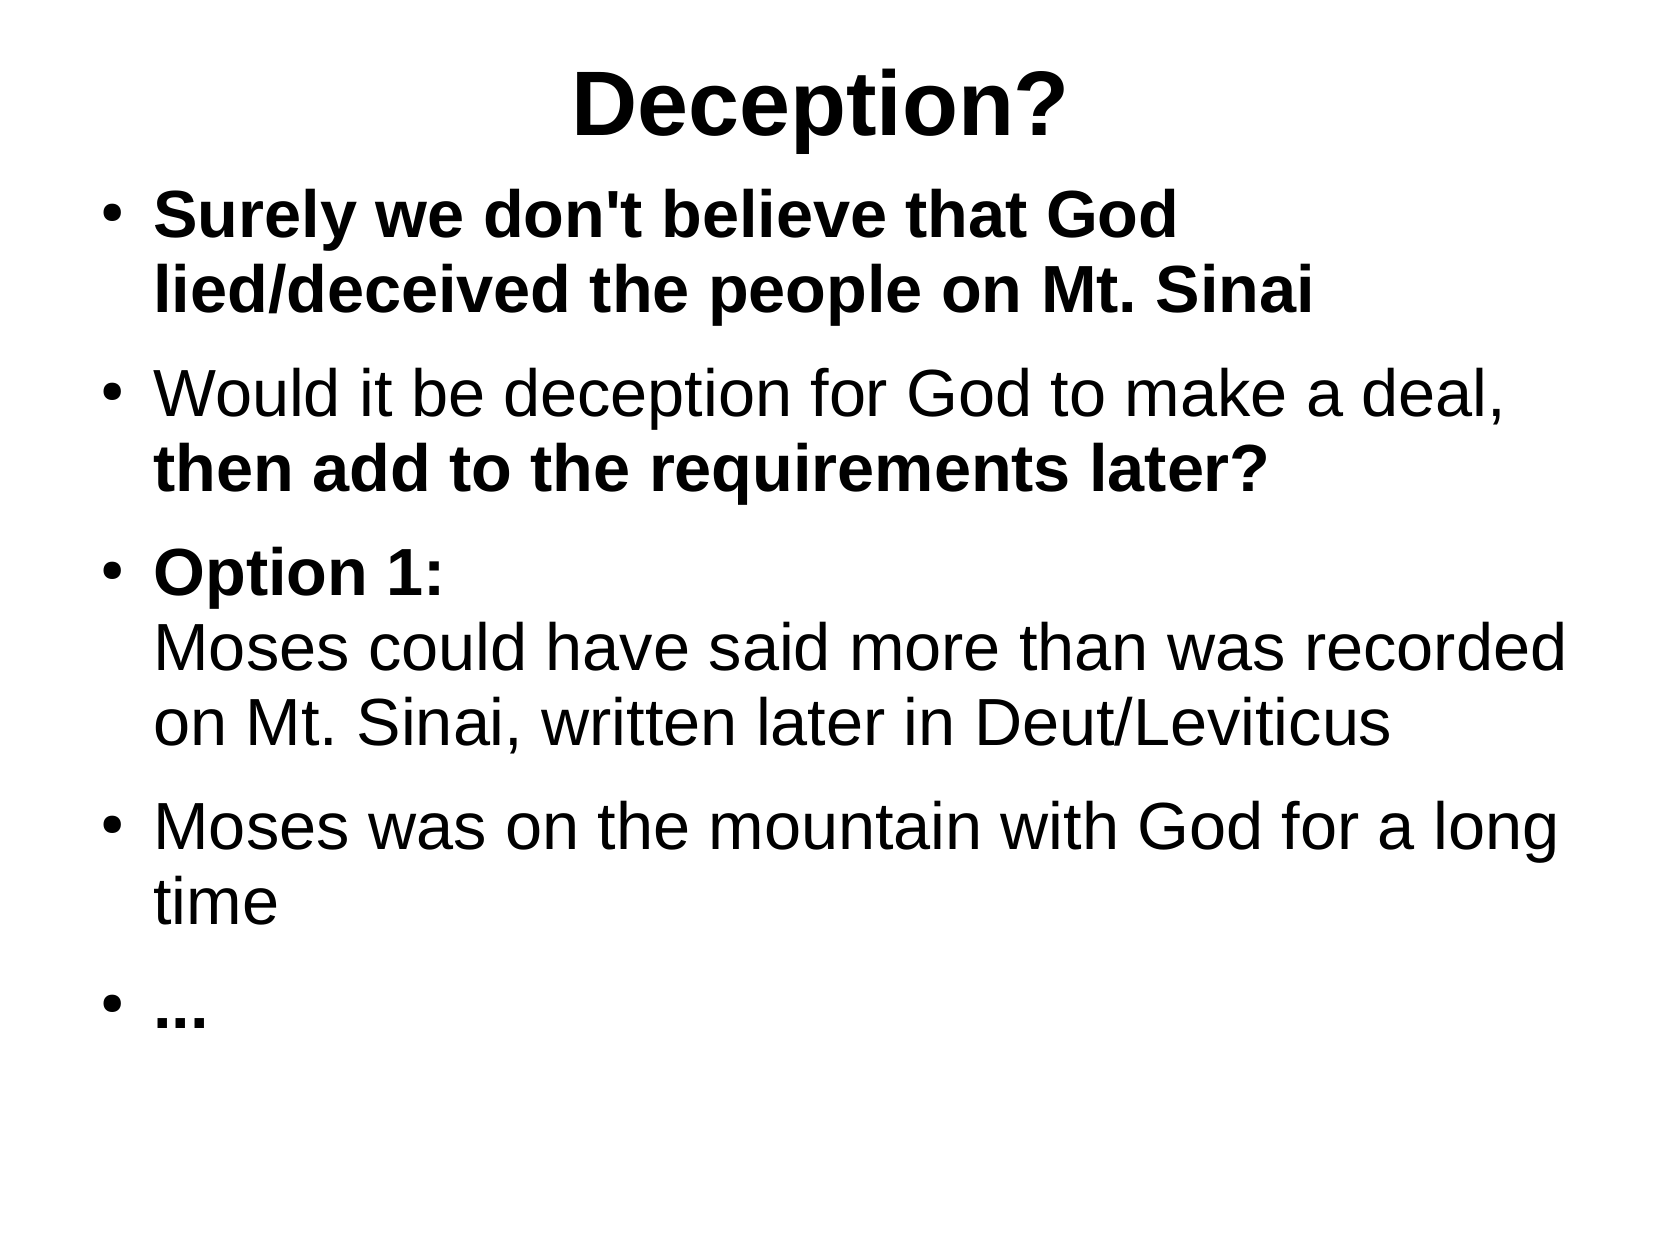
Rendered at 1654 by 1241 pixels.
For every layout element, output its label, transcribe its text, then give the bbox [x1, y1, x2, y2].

list Surely we don't believe that God lied/deceived the people on Mt. Sinai Would it be deception for God to make a deal, then add to the requirements later? Option 1: Moses could have said more than was recorded on Mt. Sinai, written later in Deut/Leviticus Moses was on the mountain with God for a long time ... [82, 177, 1571, 1231]
title Deception? [76, 0, 1565, 208]
